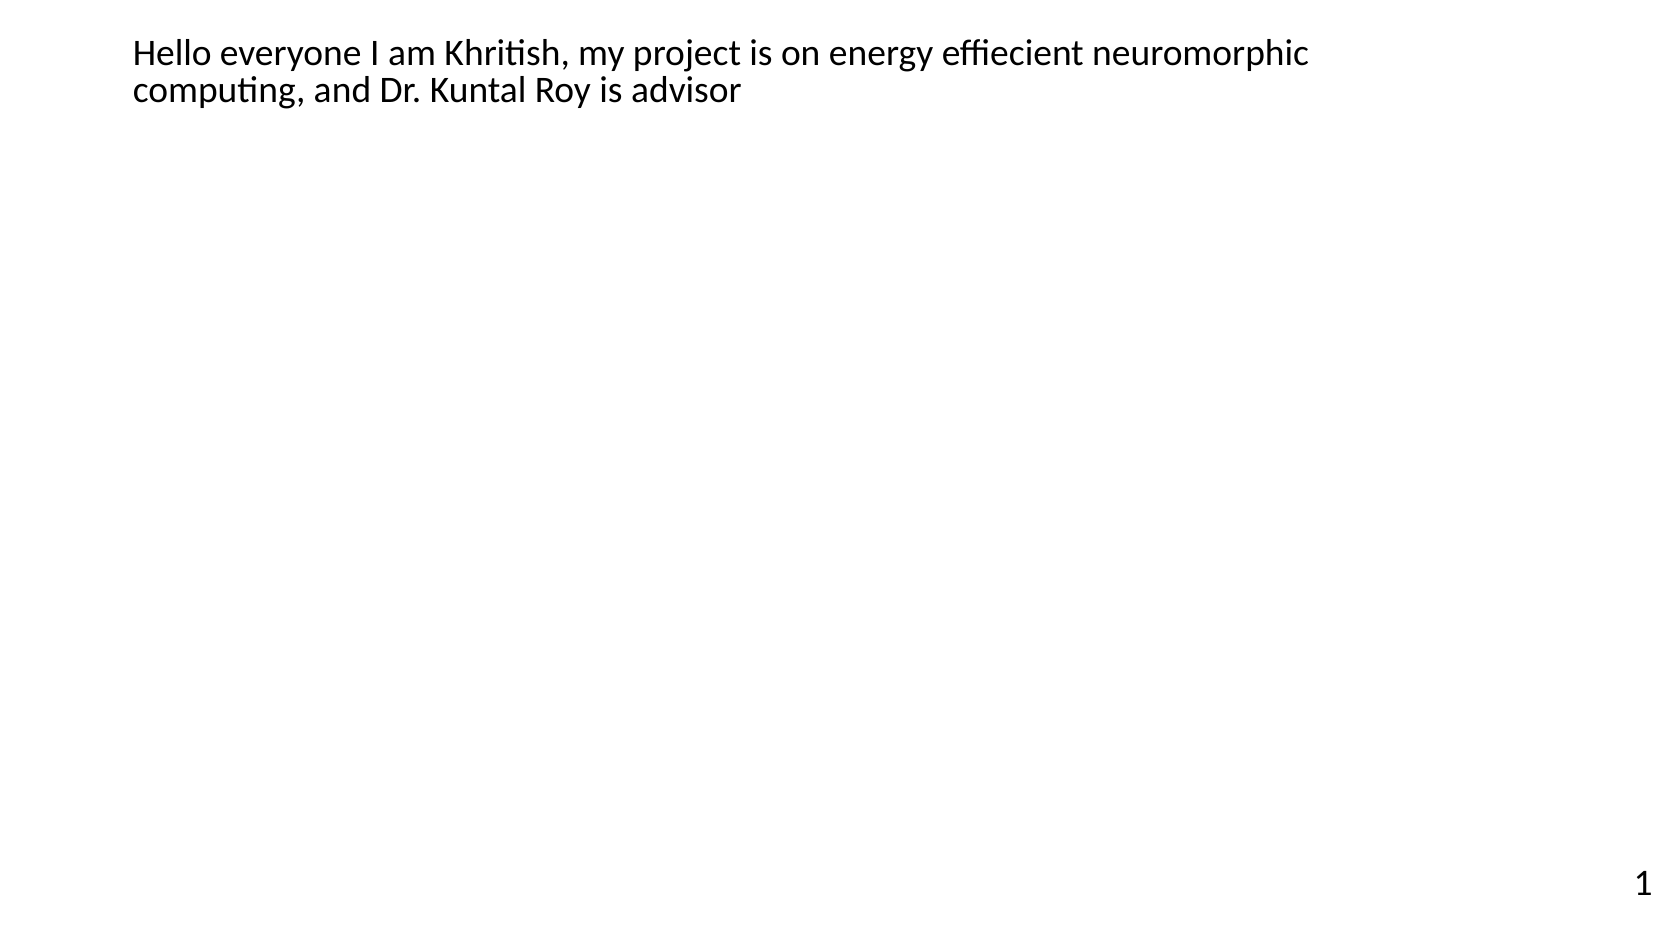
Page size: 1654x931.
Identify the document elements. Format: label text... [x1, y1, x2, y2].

text_box <number> [1479, 860, 1654, 931]
text_box Hello everyone I am Khritish, my project is on energy effiecient neuromorphic computing, and Dr. Kuntal Roy is advisor [118, 29, 1447, 120]
